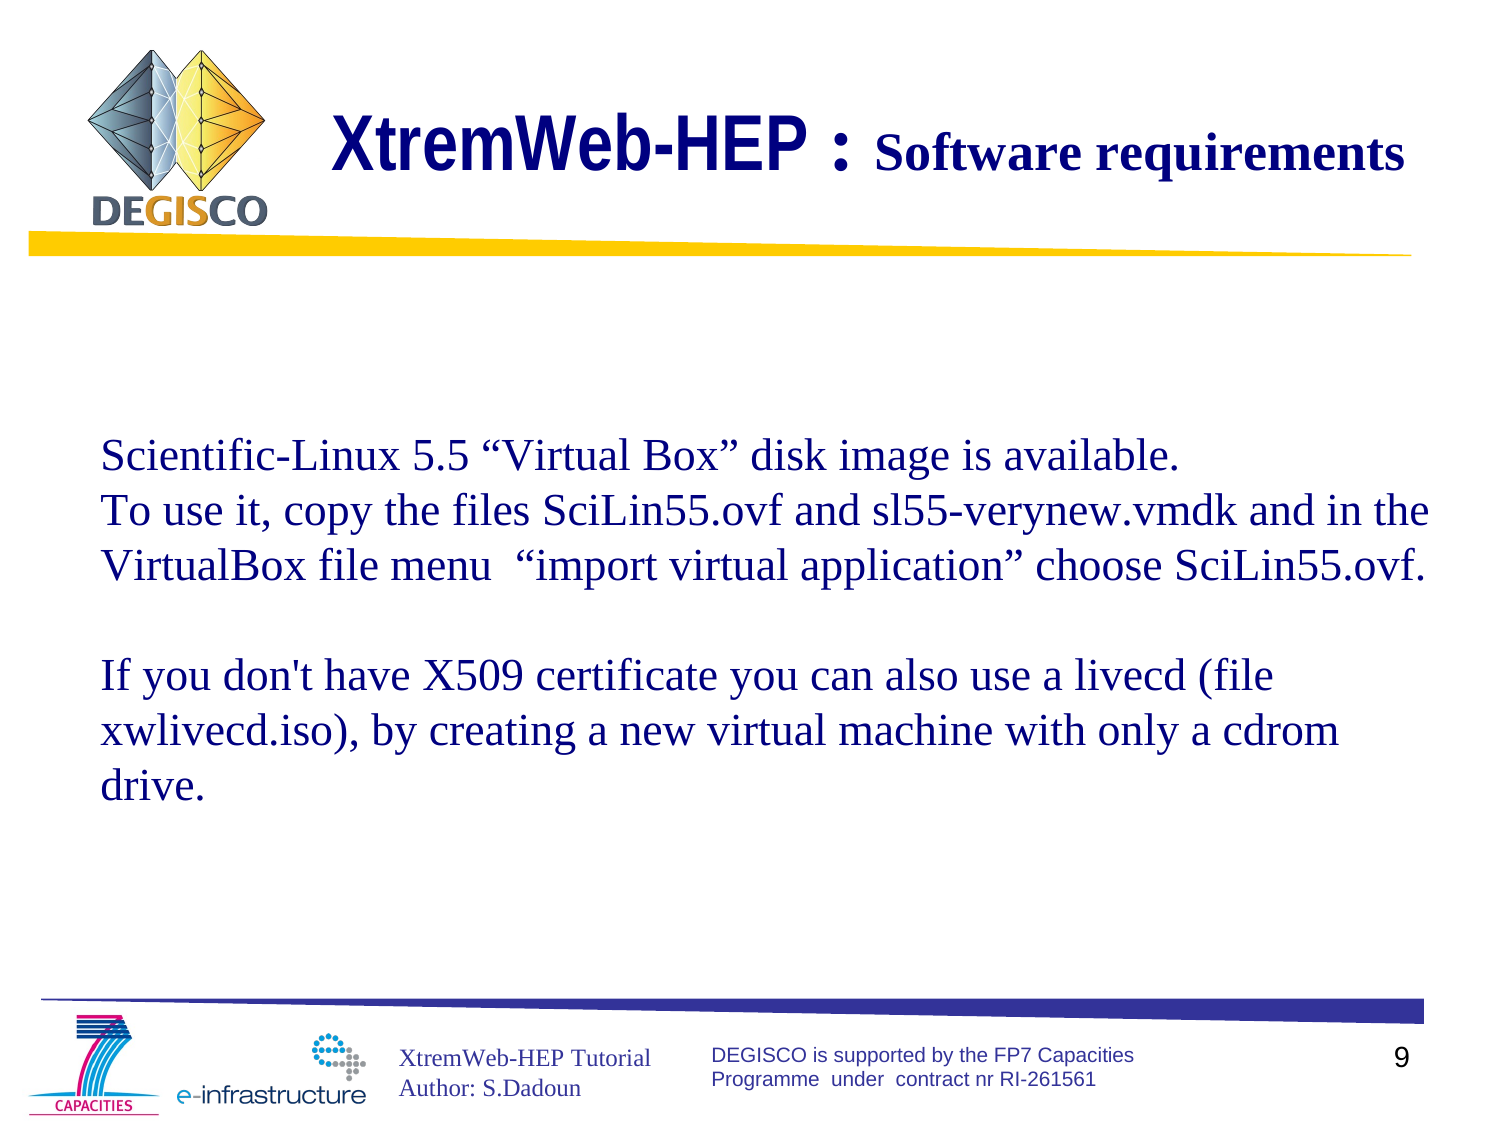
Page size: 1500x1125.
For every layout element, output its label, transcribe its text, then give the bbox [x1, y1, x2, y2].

picture [22, 1007, 165, 1124]
picture [65, 44, 287, 226]
title XtremWeb-HEP : Software requirements [259, 56, 1479, 221]
subtitle Scientific-Linux 5.5 “Virtual Box” disk image is available. To use it, copy the files SciLin55.ovf and sl55-verynew.vmdk and in the VirtualBox file menu “import virtual application” choose SciLin55.ovf. If you don't have X509 certificate you can also use a livecd (file xwlivecd.iso), by creating a new virtual machine with only a cdrom drive. [100, 265, 1451, 969]
picture [177, 1033, 366, 1104]
picture [317, 1038, 340, 1049]
